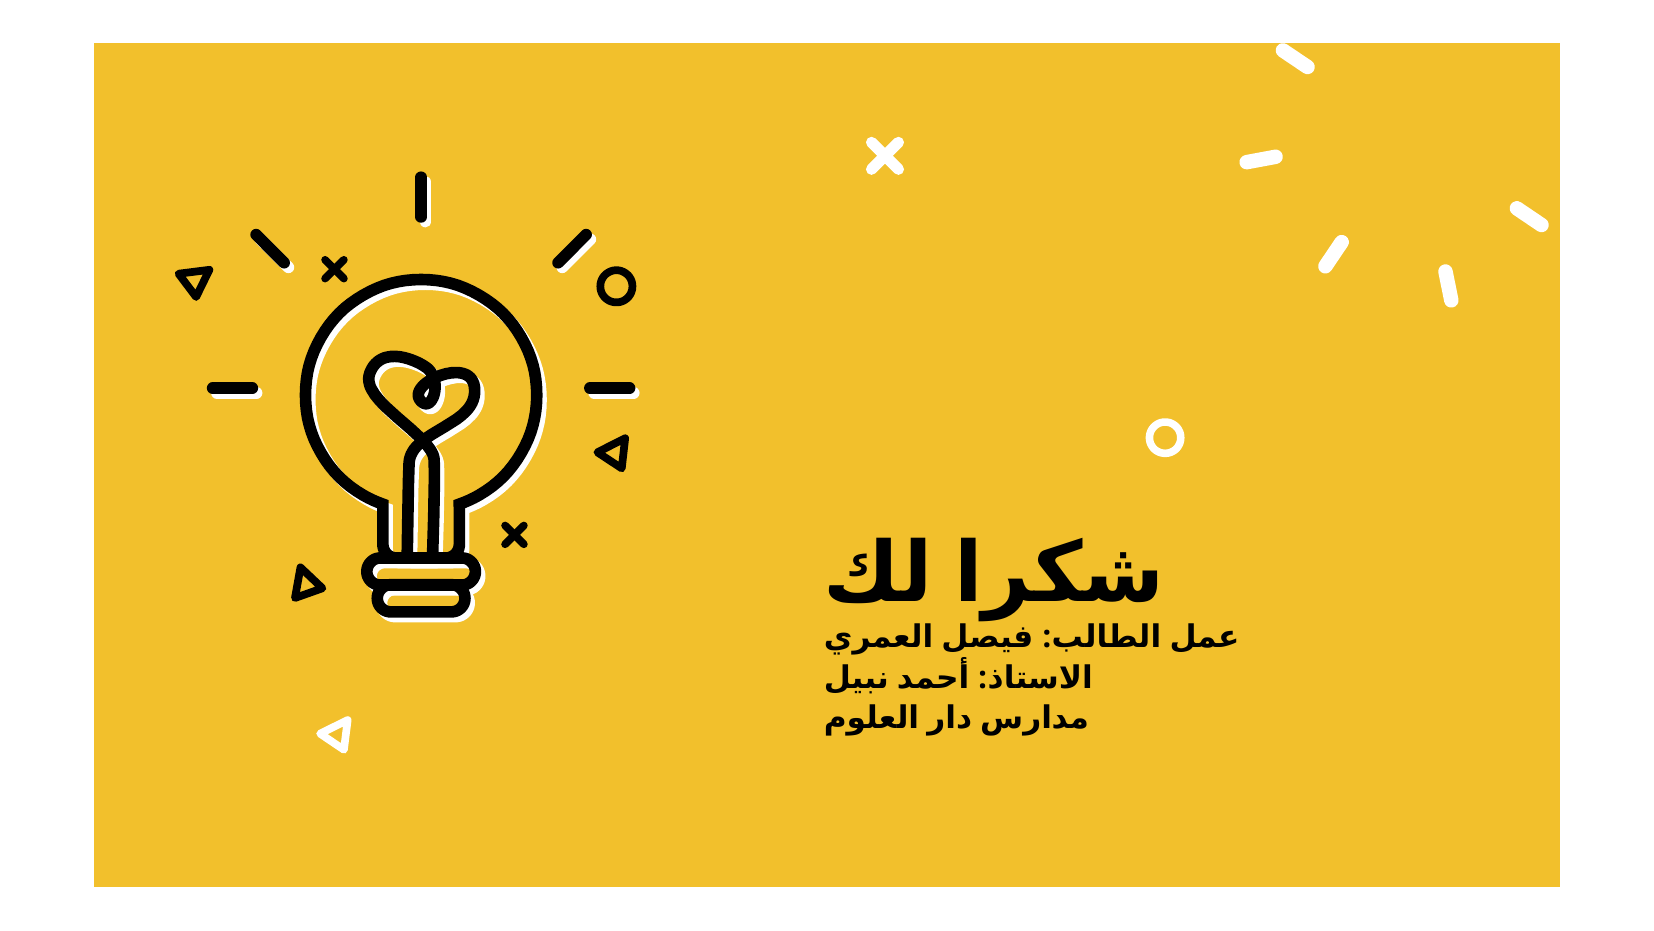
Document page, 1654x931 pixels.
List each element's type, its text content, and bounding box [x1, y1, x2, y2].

title عمل الطالب: فيصل العمري الاستاذ: أحمد نبيل مدارس دار العلوم [823, 626, 1399, 735]
title شكرا لك [823, 524, 1544, 638]
